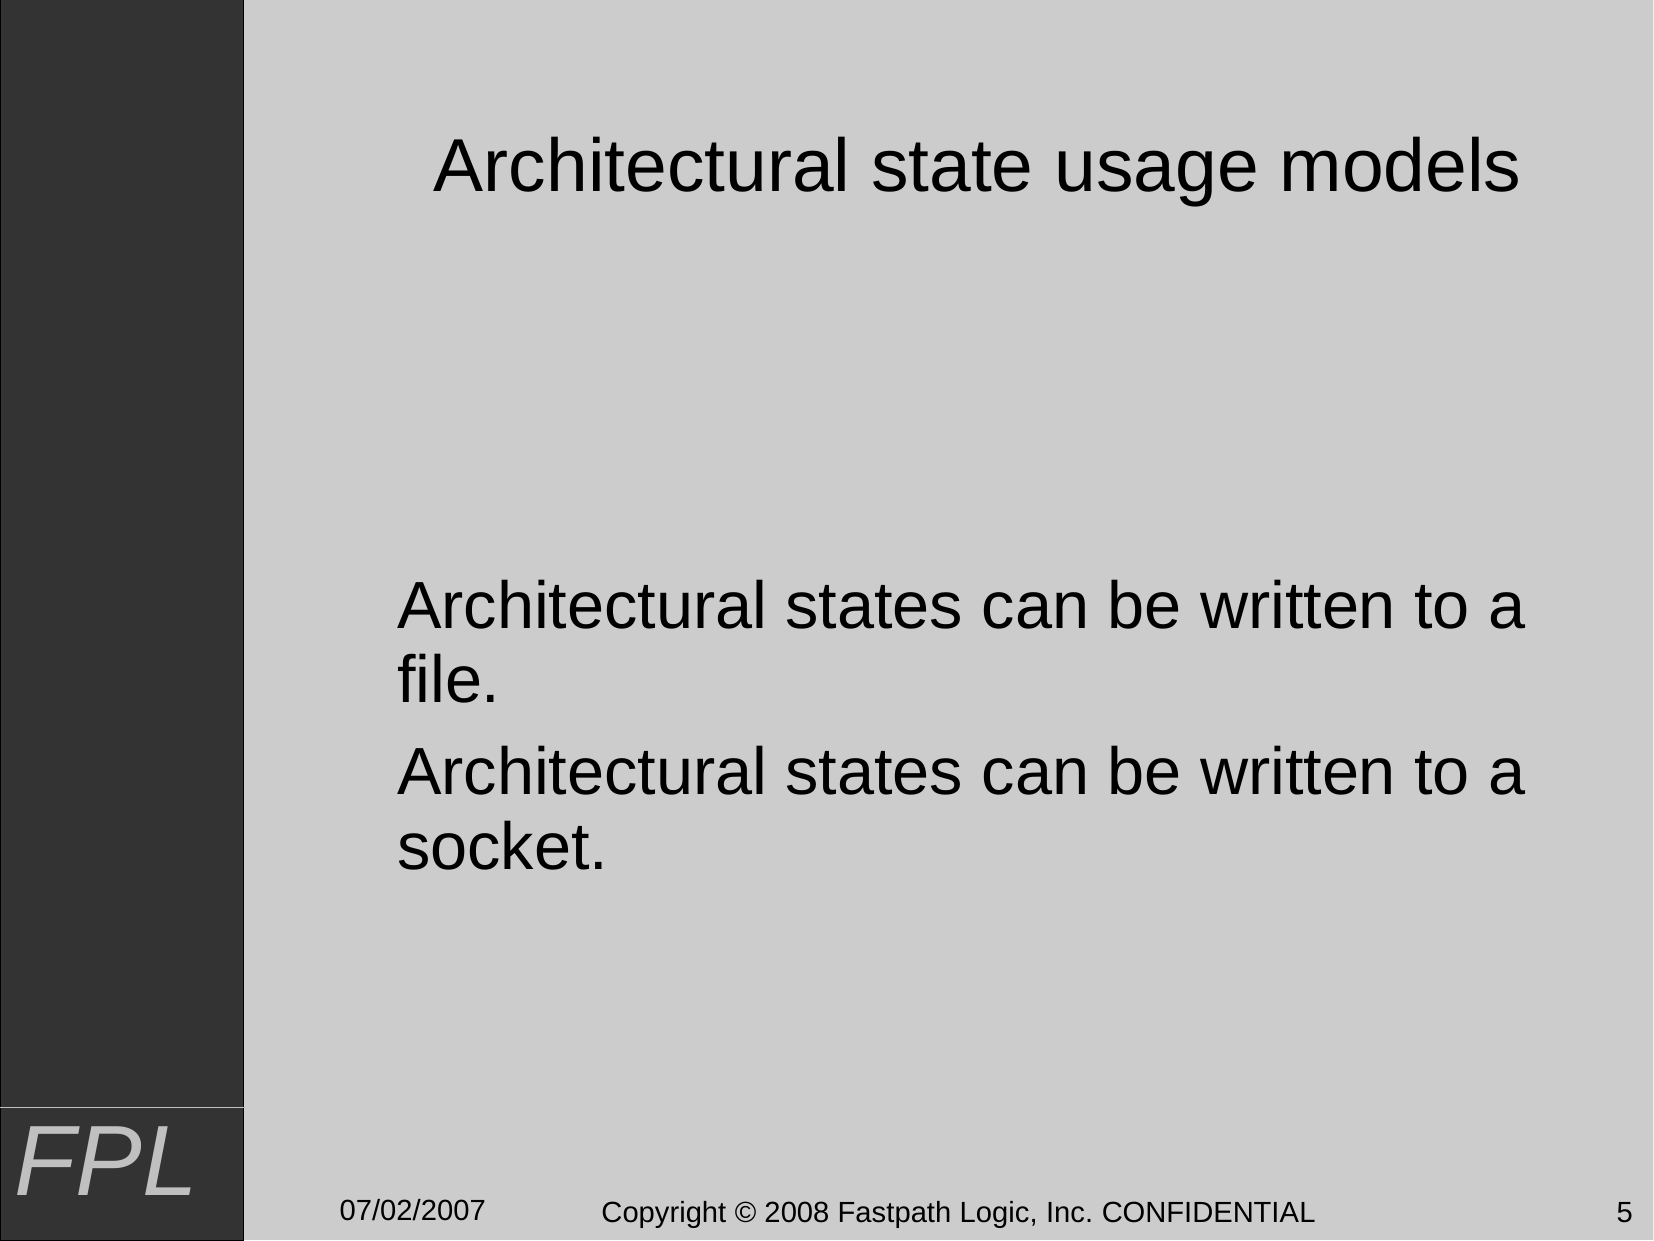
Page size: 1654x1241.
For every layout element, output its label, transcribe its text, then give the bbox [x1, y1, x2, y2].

title Architectural state usage models [426, 57, 1529, 272]
subtitle Architectural states can be written to a file. Architectural states can be written to a socket. [322, 272, 1634, 1179]
